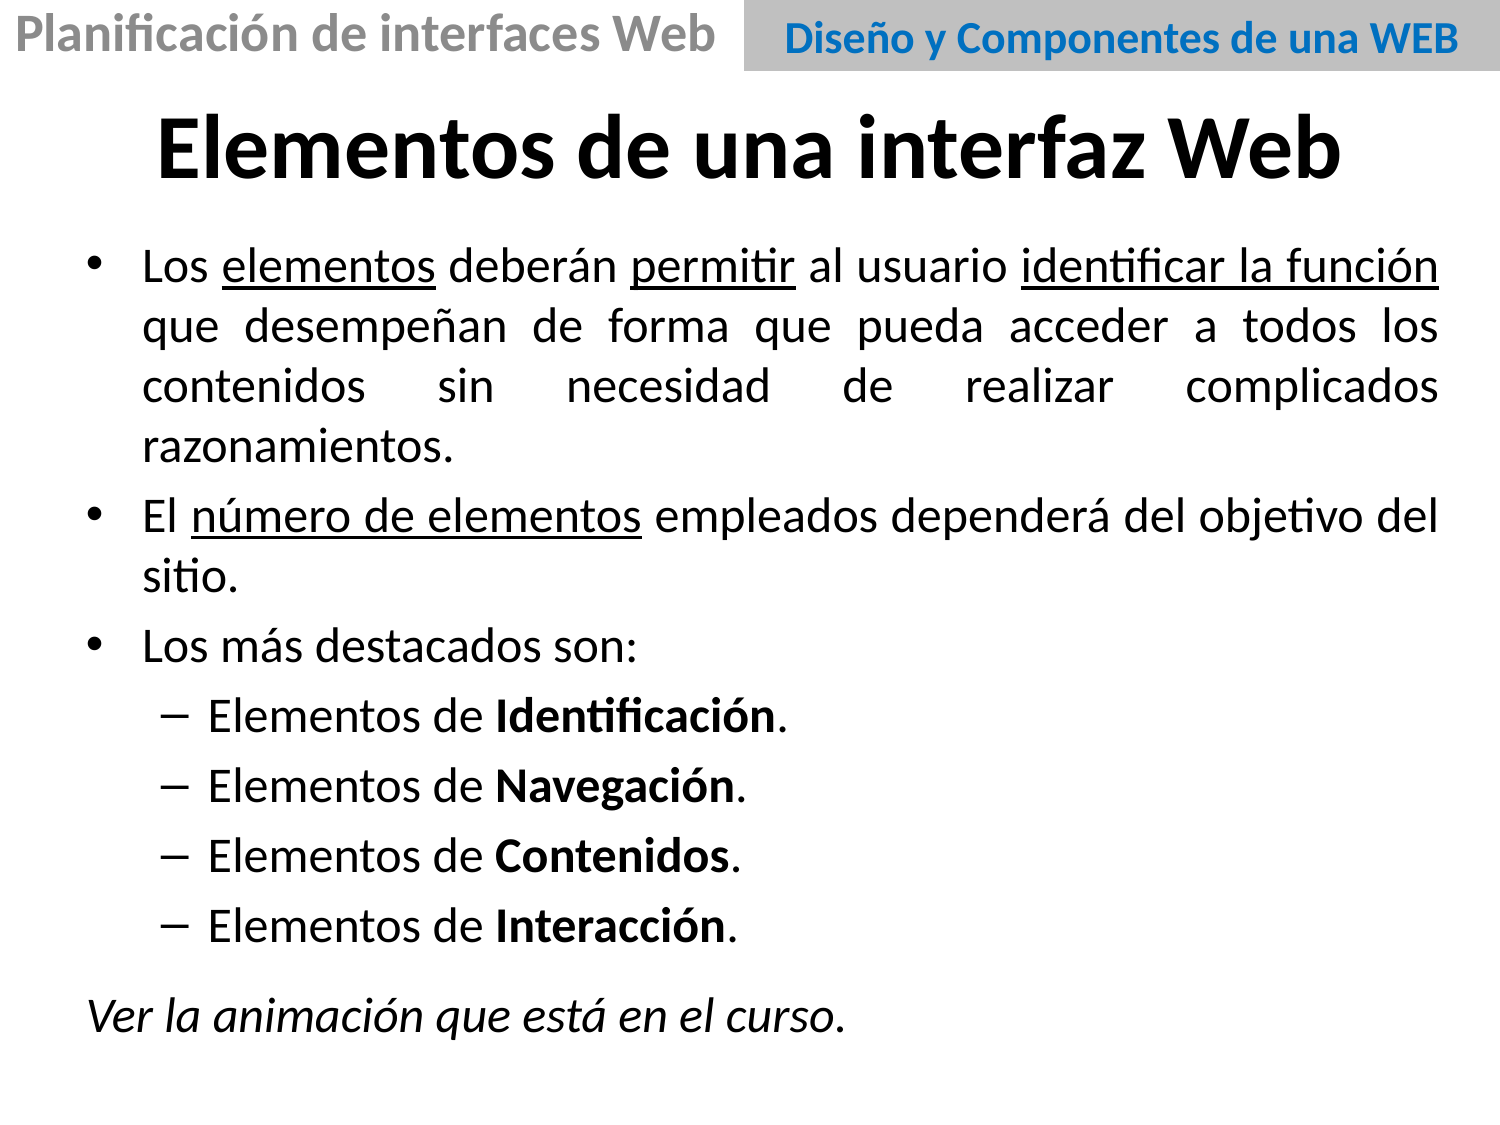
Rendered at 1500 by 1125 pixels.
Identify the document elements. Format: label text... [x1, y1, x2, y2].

title Planificación de interfaces Web [0, 0, 744, 60]
title Diseño y Componentes de una WEB [744, 0, 1500, 71]
list Los elementos deberán permitir al usuario identificar la función que desempeñan de forma que pueda acceder a todos los contenidos sin necesidad de realizar complicados razonamientos. El número de elementos empleados dependerá del objetivo del sitio. Los más destacados son: Elementos de Identificación. Elementos de Navegación. Elementos de Contenidos. Elementos de Interacción. Ver la animación que está en el curso. [70, 225, 1455, 1052]
title Elementos de una interfaz Web [0, 100, 1500, 184]
